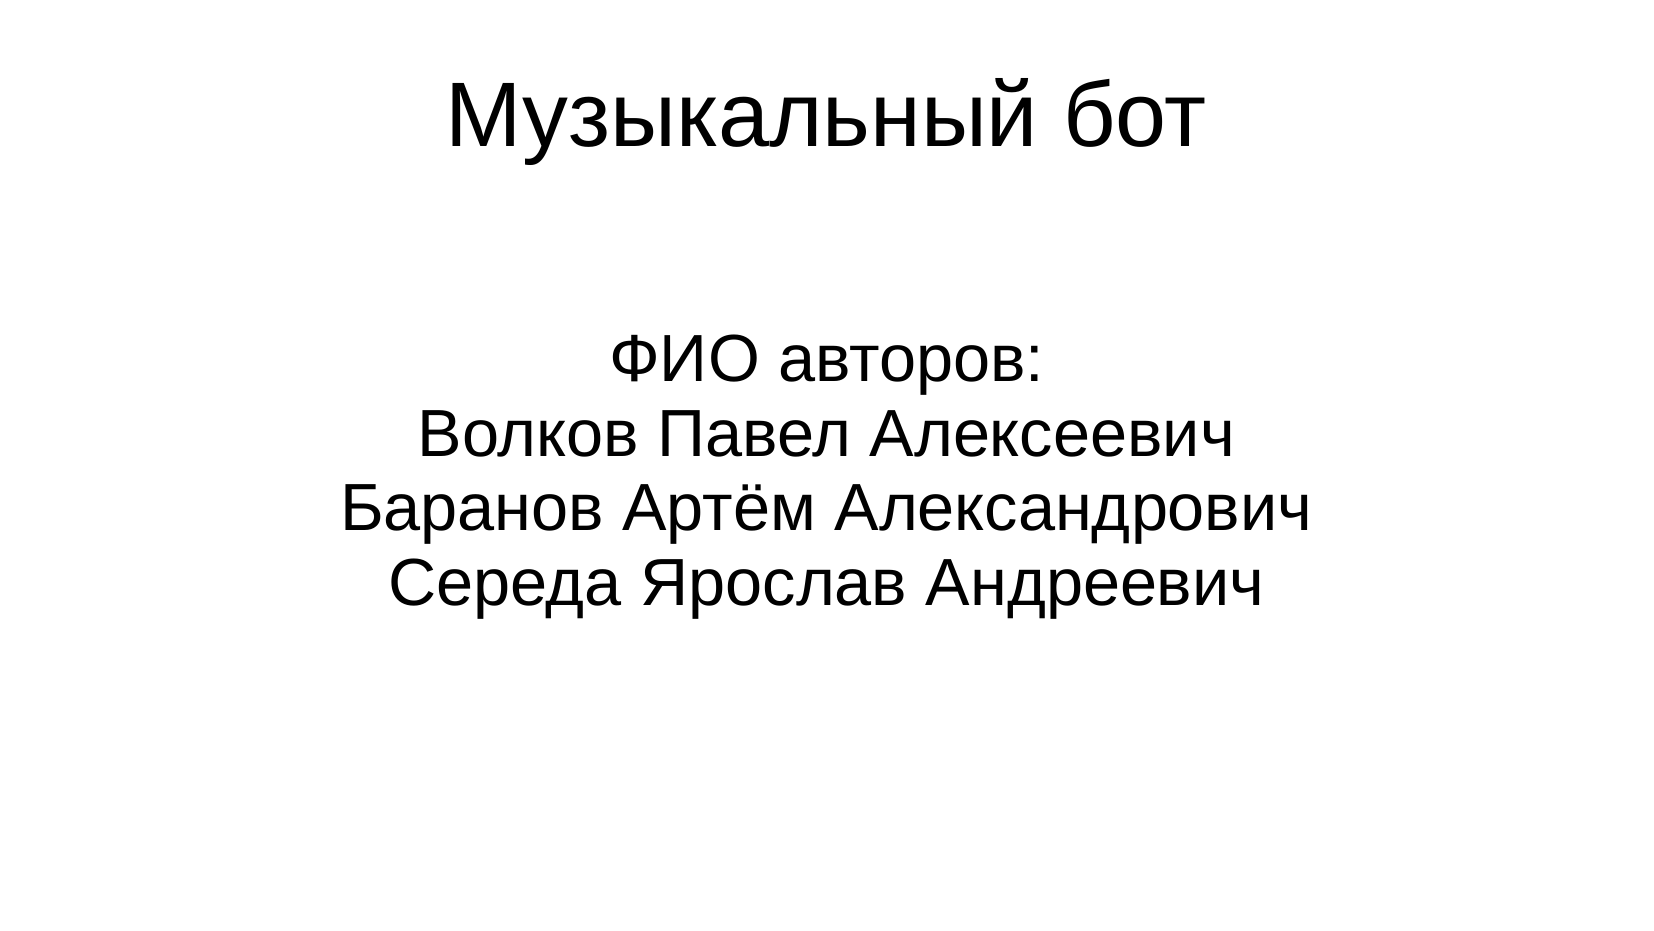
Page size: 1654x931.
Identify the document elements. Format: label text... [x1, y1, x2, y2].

subtitle ФИО авторов: Волков Павел Алексеевич Баранов Артём Александрович Середа Ярослав Андреевич [82, 237, 1571, 778]
title Музыкальный бот [82, 37, 1571, 193]
